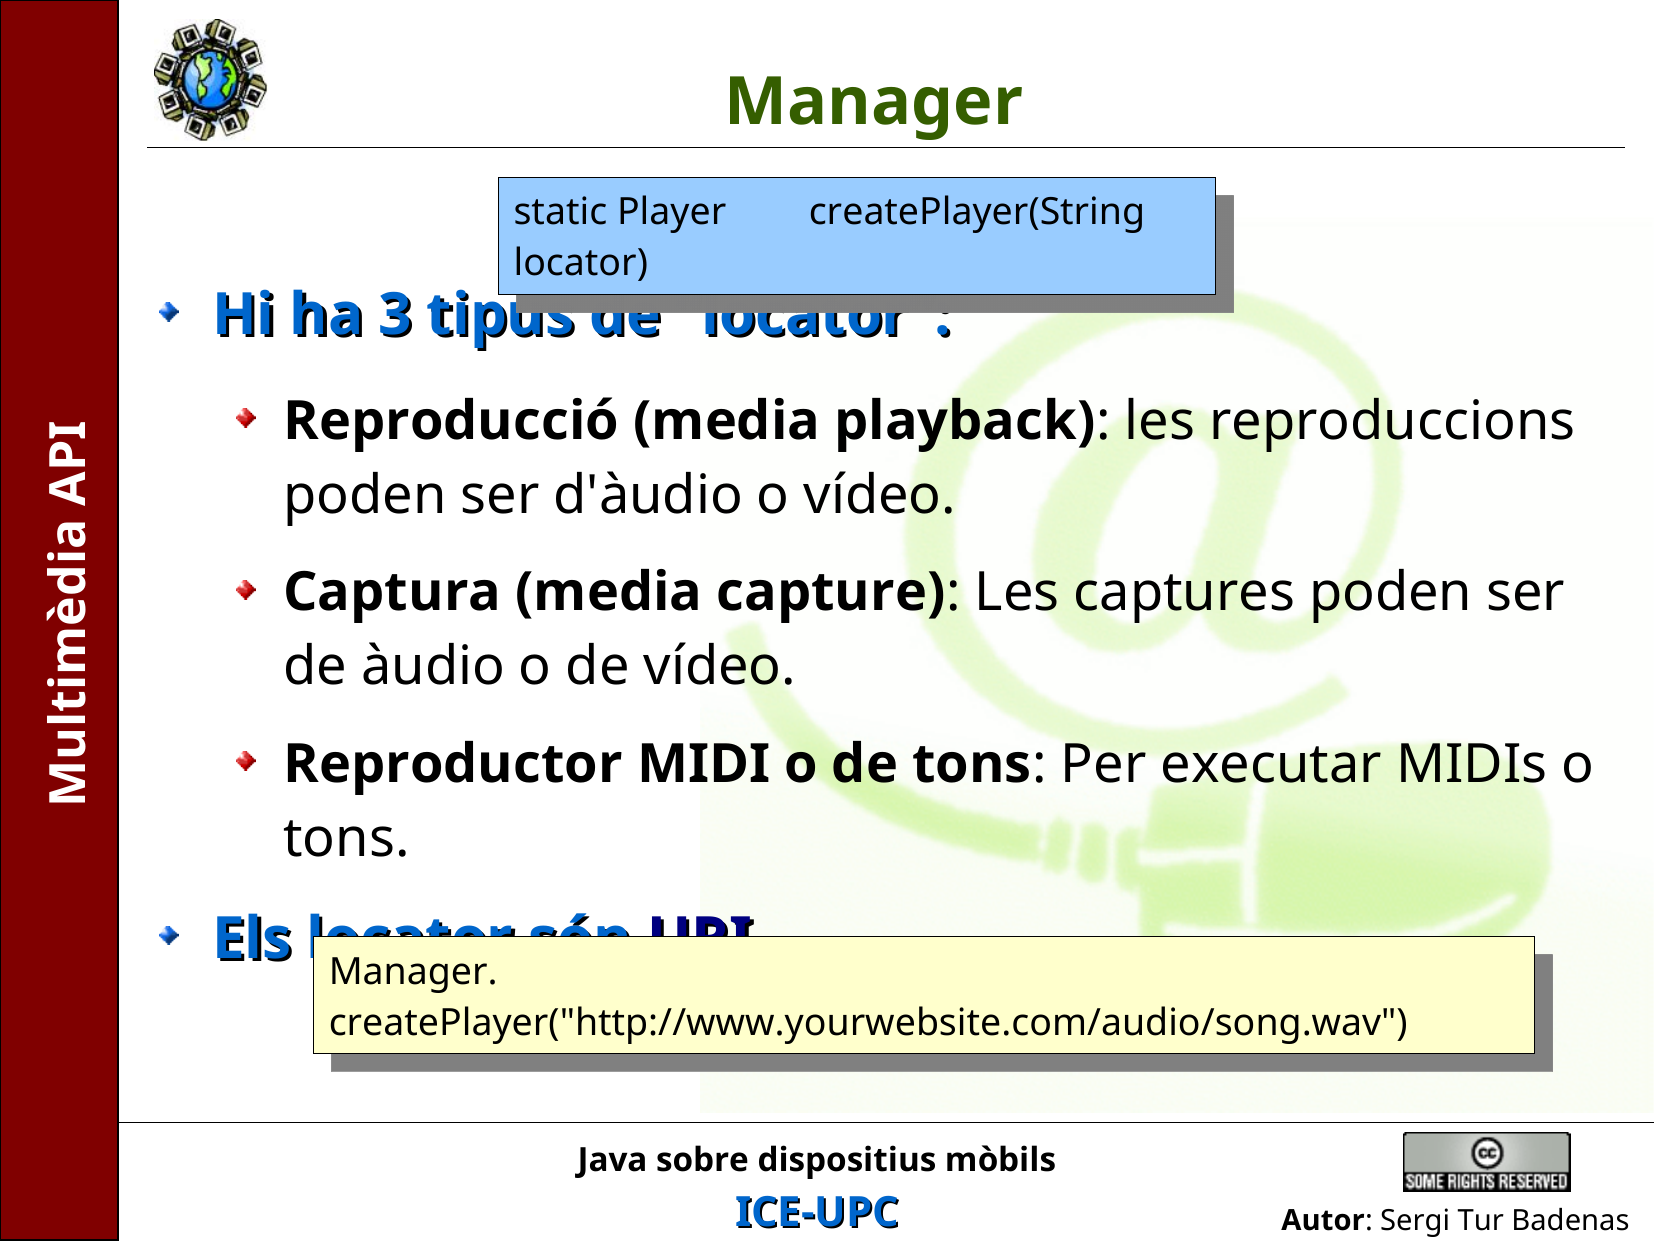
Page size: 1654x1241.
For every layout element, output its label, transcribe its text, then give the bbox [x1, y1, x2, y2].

picture [1403, 1132, 1571, 1192]
text_box Manager. createPlayer("http://www.yourwebsite.com/audio/song.wav") [313, 936, 1535, 997]
picture [154, 19, 268, 49]
picture [700, 217, 1654, 1113]
text_box static Player createPlayer(String locator) [498, 177, 1216, 238]
title Manager [129, 49, 1619, 148]
list Hi ha 3 tipus de “locator”: Reproducció (media playback): les reproduccions poden ser d'àudio o vídeo. Captura (media capture): Les captures poden ser de àudio o de vídeo. Reproductor MIDI o de tons: Per executar MIDIs o tons. Els locator són URI [141, 272, 1630, 1108]
